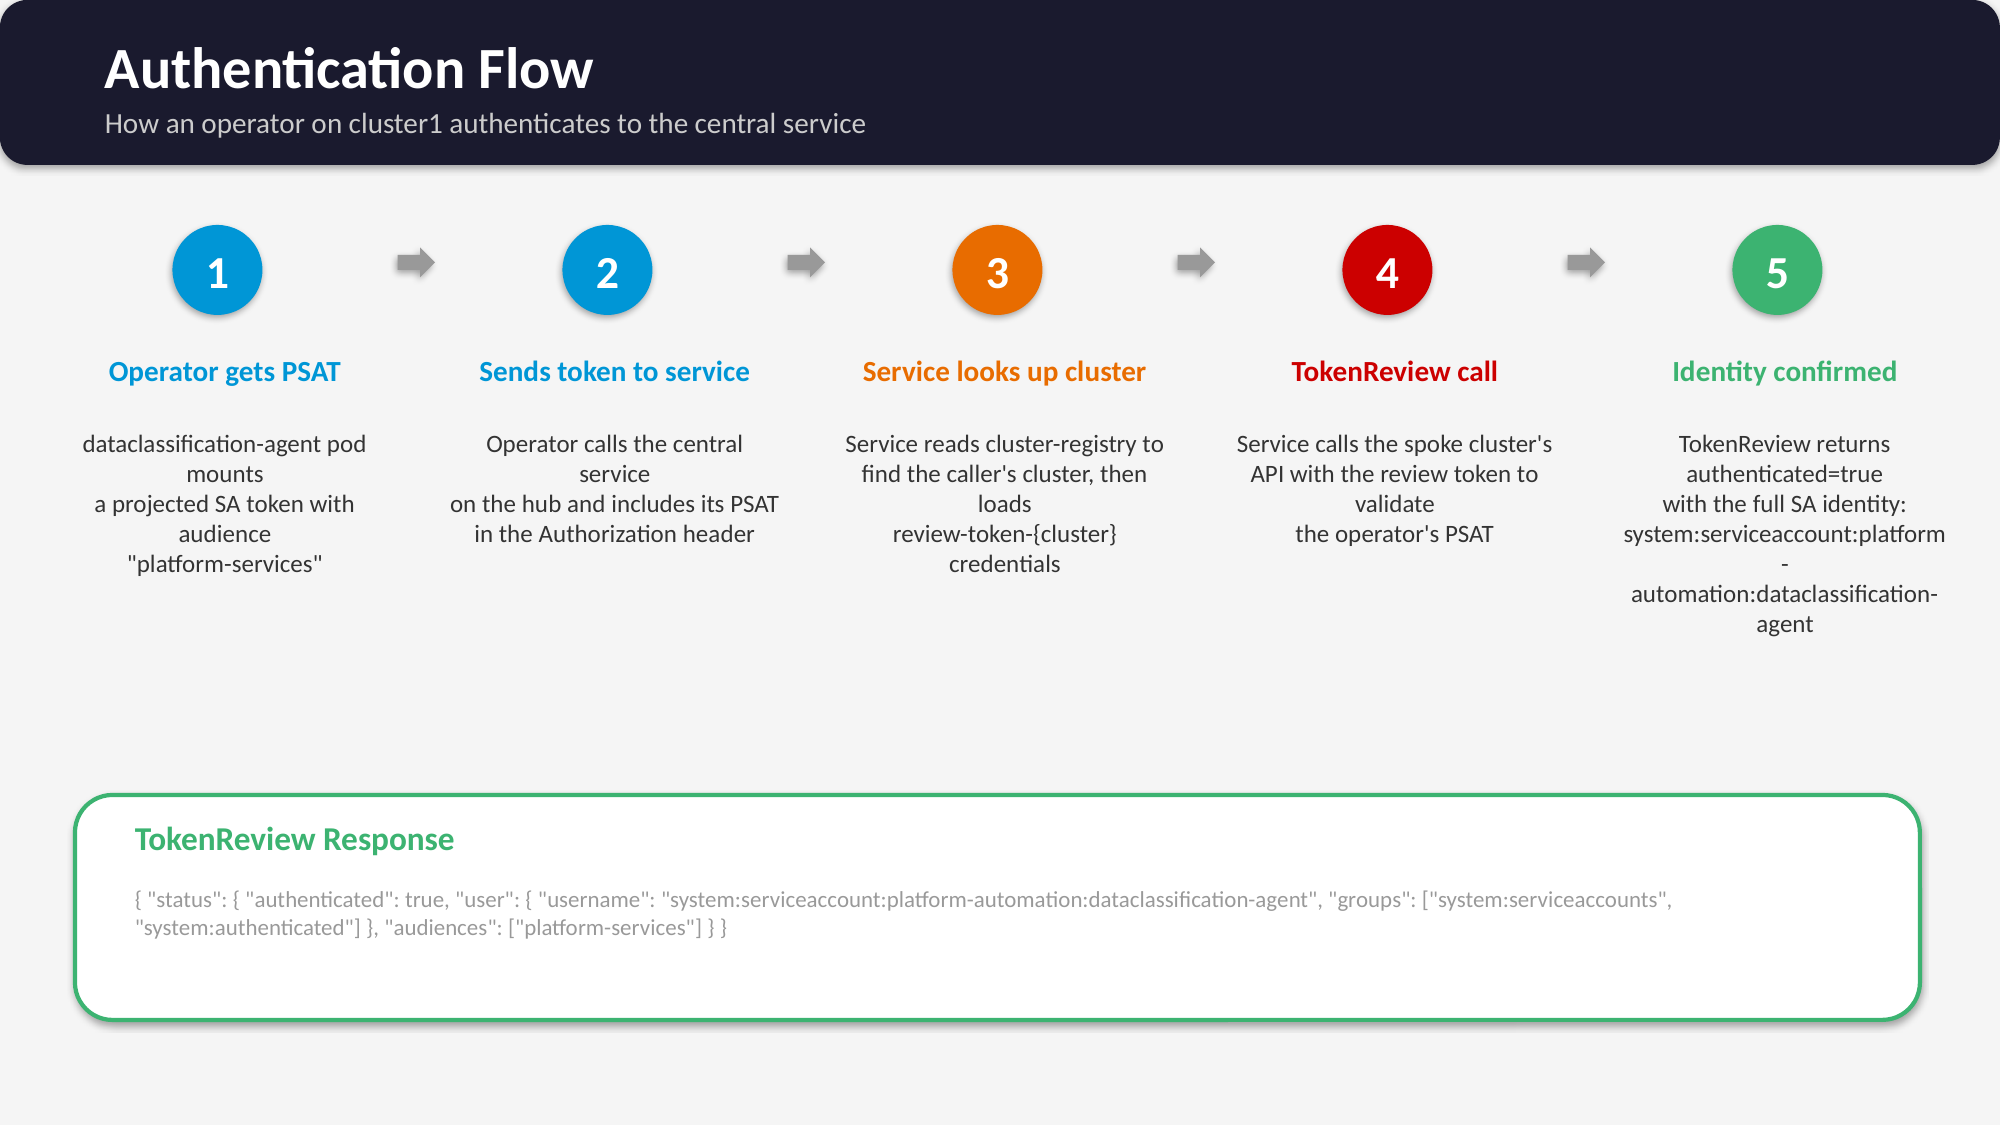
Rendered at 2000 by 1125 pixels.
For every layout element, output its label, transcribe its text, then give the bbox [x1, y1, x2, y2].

text_box [397, 247, 436, 278]
text_box TokenReview call [1214, 344, 1575, 395]
text_box [1177, 247, 1216, 278]
text_box 3 [952, 224, 1043, 315]
text_box Operator calls the central service on the hub and includes its PSAT in the Authorization header [434, 419, 795, 555]
text_box Operator gets PSAT [44, 344, 405, 395]
text_box Service reads cluster-registry to find the caller's cluster, then loads review-token-{cluster} credentials [824, 420, 1185, 585]
text_box Service calls the spoke cluster's API with the review token to validate the operator's PSAT [1214, 419, 1575, 555]
text_box { "status": { "authenticated": true, "user": { "username": "system:serviceaccount:platform-automation:dataclassification-agent", "groups": ["system:serviceaccounts", "system:authenticated"] }, "audiences": ["platform-services"] } } [119, 877, 1875, 948]
text_box [787, 247, 826, 278]
text_box [0, 0, 2000, 165]
text_box [74, 794, 1920, 1020]
text_box Identity confirmed [1604, 344, 1965, 395]
text_box 2 [562, 224, 653, 315]
text_box [1567, 247, 1606, 278]
text_box Authentication Flow [89, 22, 1590, 97]
text_box 1 [172, 224, 263, 315]
text_box 4 [1342, 224, 1433, 315]
text_box Sends token to service [434, 344, 795, 395]
text_box dataclassification-agent pod mounts a projected SA token with audience "platform-services" [44, 420, 405, 585]
text_box How an operator on cluster1 authenticates to the central service [89, 97, 1590, 148]
text_box TokenReview returns authenticated=true with the full SA identity: system:serviceaccount:platform- automation:dataclassification-agent [1604, 420, 1965, 645]
text_box TokenReview Response [119, 809, 1875, 865]
text_box 5 [1732, 224, 1823, 315]
text_box Service looks up cluster [824, 344, 1185, 395]
